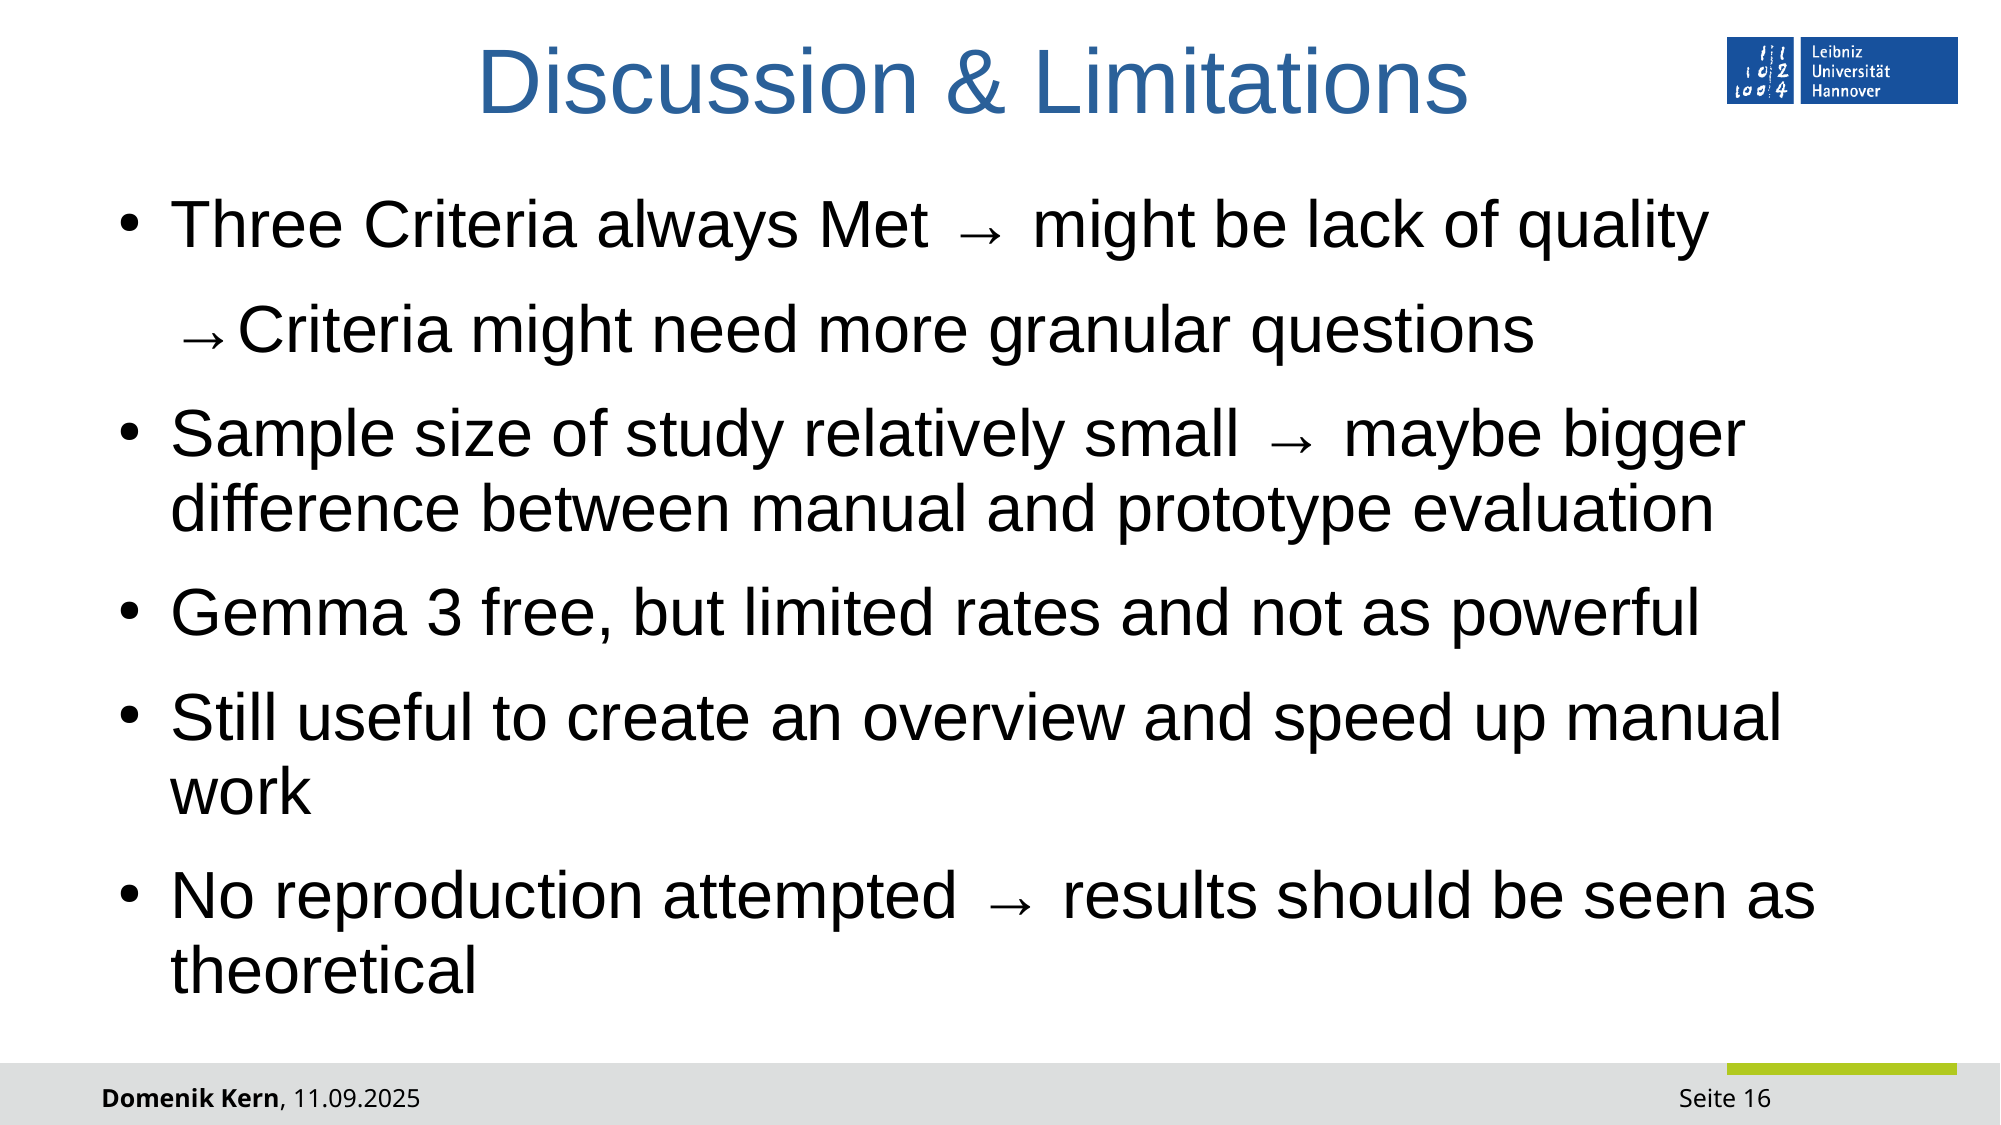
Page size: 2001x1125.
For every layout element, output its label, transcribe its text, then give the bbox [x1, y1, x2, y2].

title Discussion & Limitations [86, 6, 1863, 157]
picture [1863, 37, 1958, 104]
list Three Criteria always Met → might be lack of quality →Criteria might need more granular questions Sample size of study relatively small → maybe bigger difference between manual and prototype evaluation Gemma 3 free, but limited rates and not as powerful Still useful to create an overview and speed up manual work No reproduction attempted → results should be seen as theoretical [99, 187, 1900, 1051]
